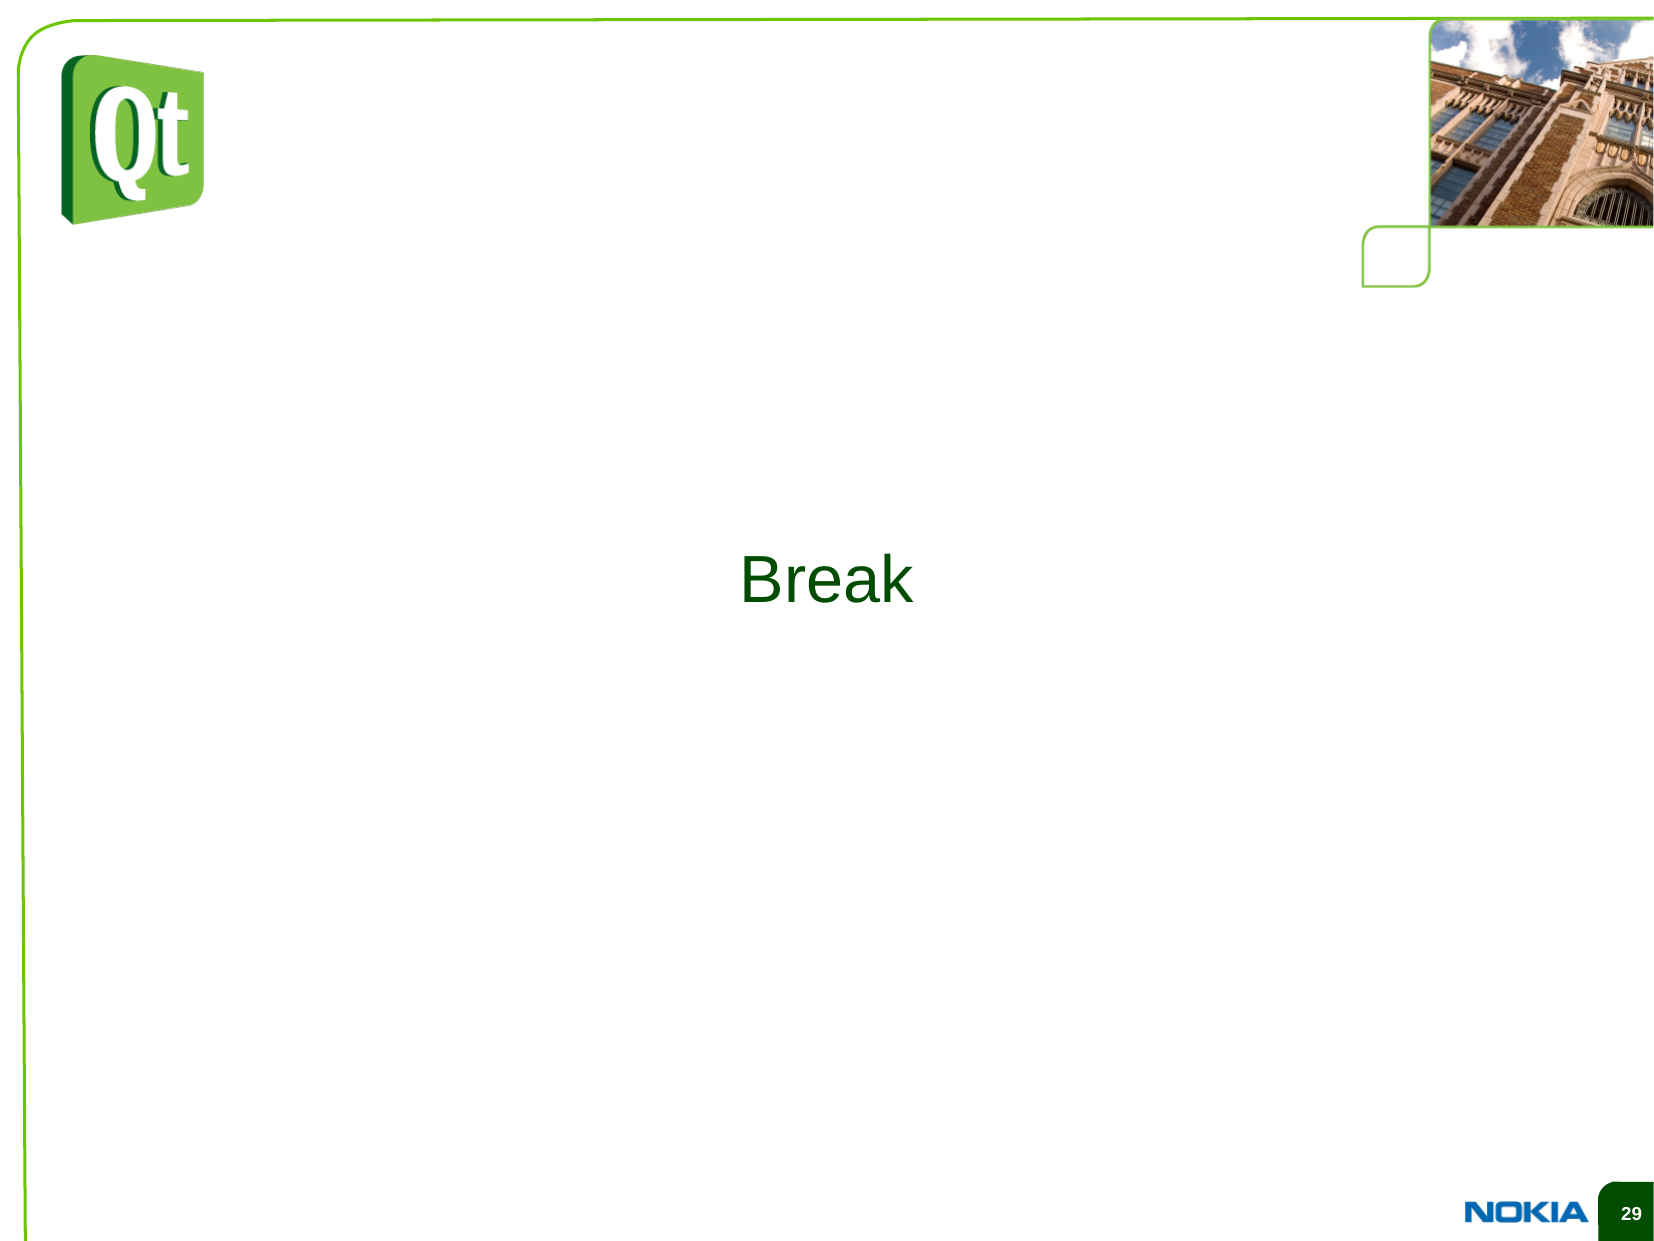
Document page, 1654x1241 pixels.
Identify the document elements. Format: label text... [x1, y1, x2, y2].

picture [1465, 1201, 1589, 1223]
picture [61, 55, 204, 225]
subtitle Break [82, 56, 1571, 1102]
picture [1338, 7, 1654, 308]
